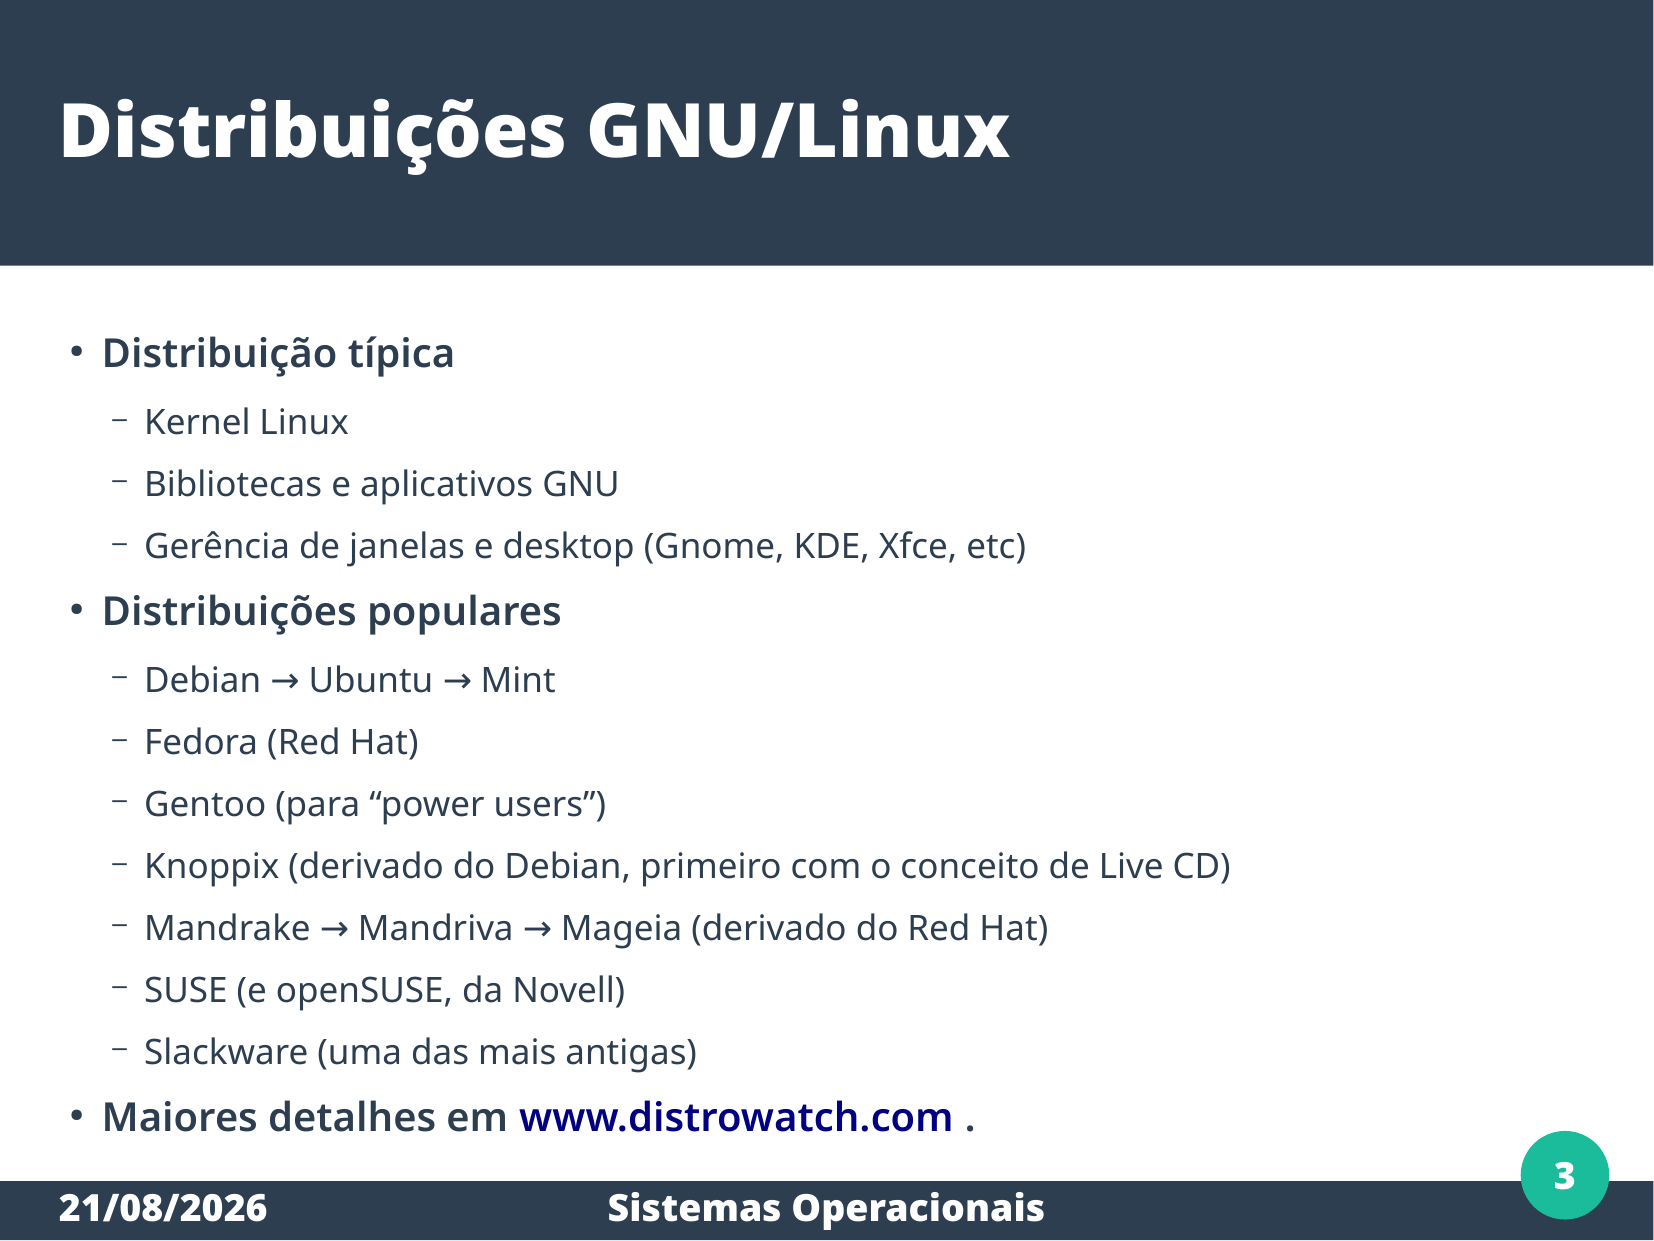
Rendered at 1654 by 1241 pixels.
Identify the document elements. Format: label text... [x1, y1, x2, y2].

list Distribuição típica Kernel Linux Bibliotecas e aplicativos GNU Gerência de janelas e desktop (Gnome, KDE, Xfce, etc) Distribuições populares Debian → Ubuntu → Mint Fedora (Red Hat) Gentoo (para “power users”) Knoppix (derivado do Debian, primeiro com o conceito de Live CD) Mandrake → Mandriva → Mageia (derivado do Red Hat) SUSE (e openSUSE, da Novell) Slackware (uma das mais antigas) Maiores detalhes em www.distrowatch.com . [59, 324, 1595, 1152]
title Distribuições GNU/Linux [59, 49, 1595, 207]
